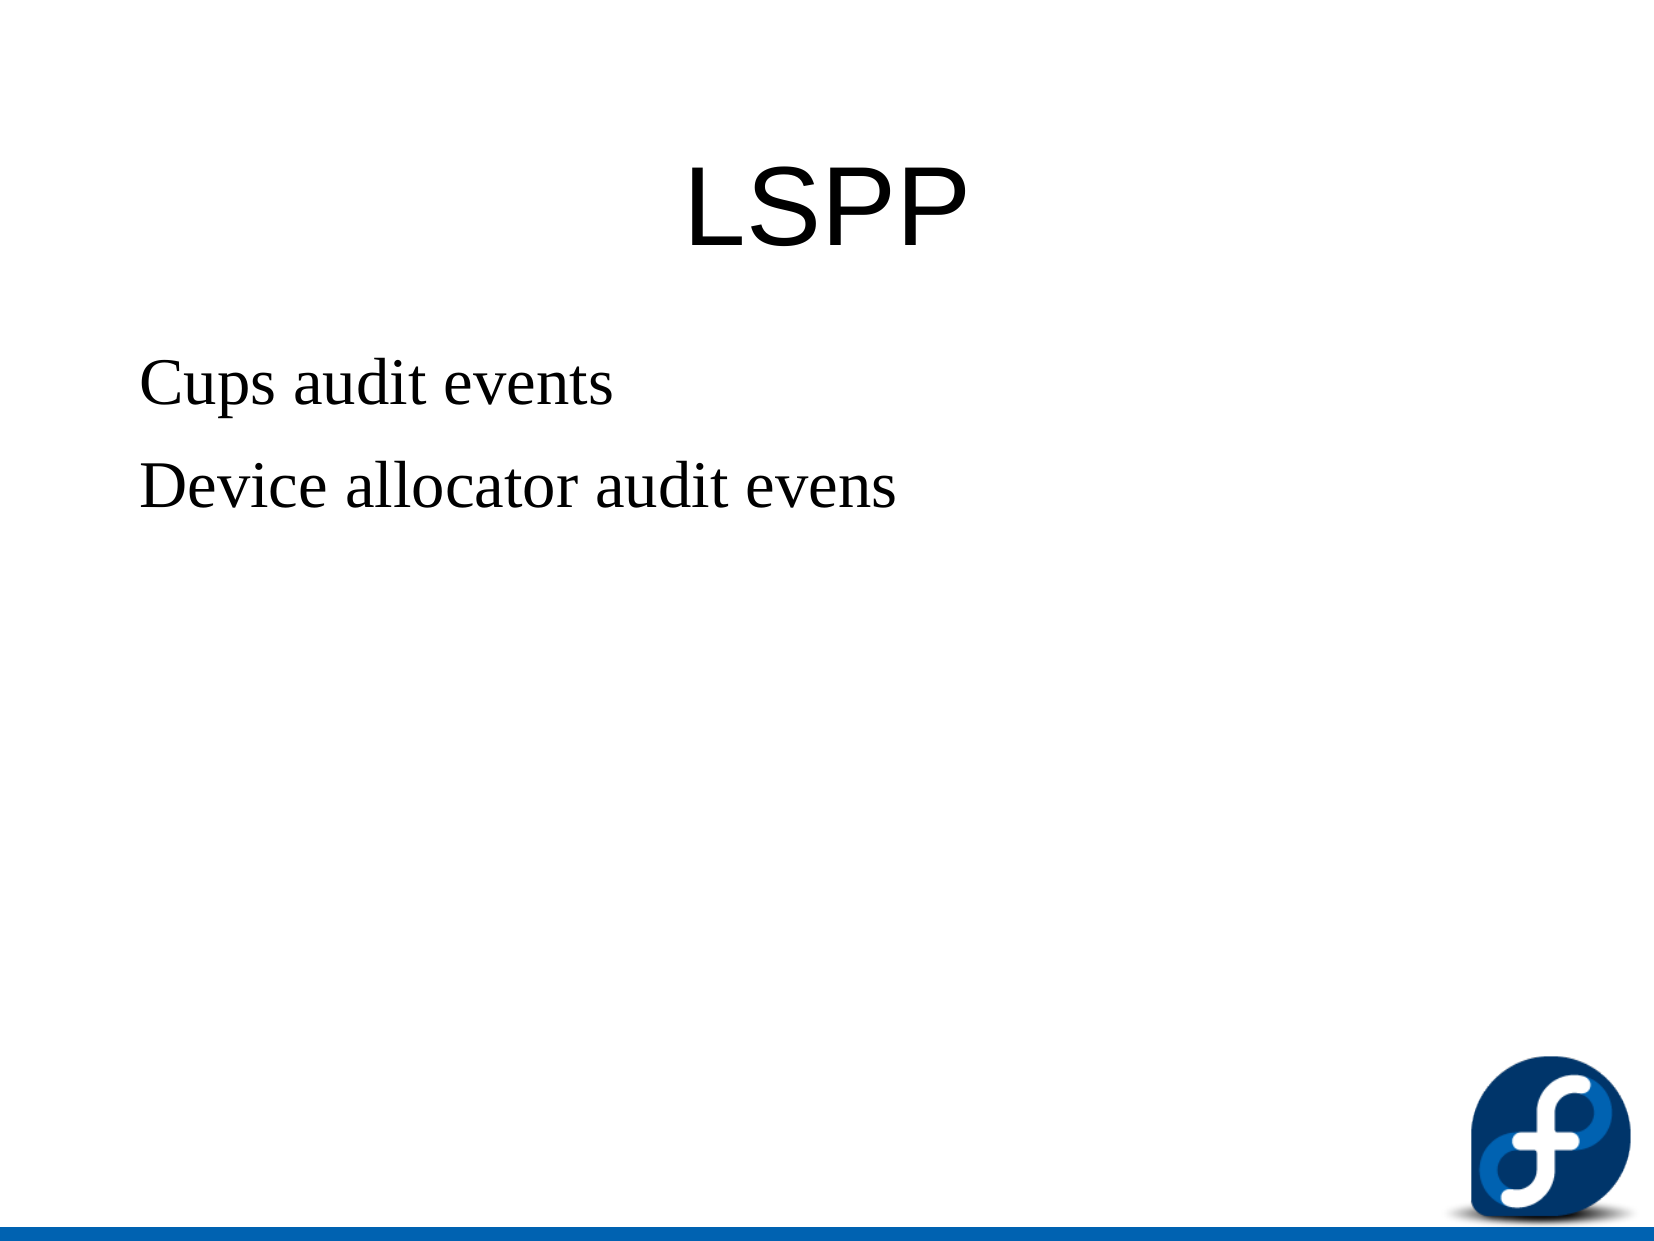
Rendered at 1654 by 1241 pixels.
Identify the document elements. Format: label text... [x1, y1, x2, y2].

picture [1438, 1055, 1645, 1229]
title LSPP [121, 102, 1534, 310]
list Cups audit events Device allocator audit evens [121, 344, 1534, 1127]
